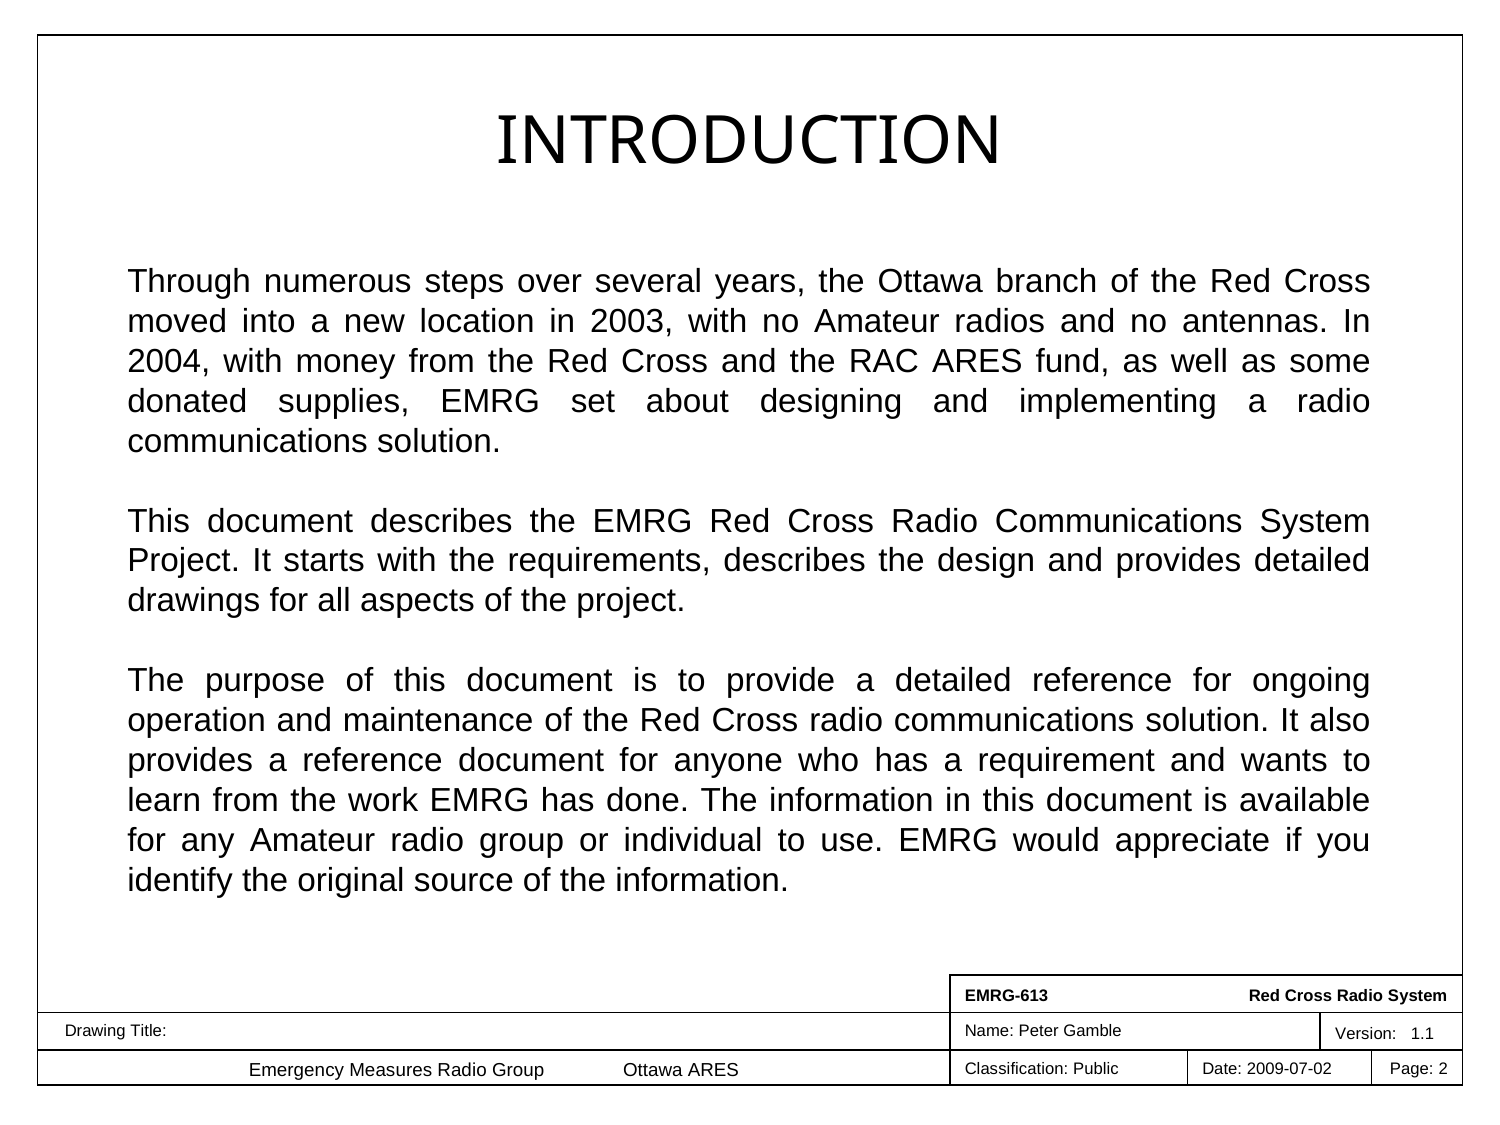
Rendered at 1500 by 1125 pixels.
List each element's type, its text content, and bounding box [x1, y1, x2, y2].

text_box Through numerous steps over several years, the Ottawa branch of the Red Cross moved into a new location in 2003, with no Amateur radios and no antennas. In 2004, with money from the Red Cross and the RAC ARES fund, as well as some donated supplies, EMRG set about designing and implementing a radio communications solution. This document describes the EMRG Red Cross Radio Communications System Project. It starts with the requirements, describes the design and provides detailed drawings for all aspects of the project. The purpose of this document is to provide a detailed reference for ongoing operation and maintenance of the Red Cross radio communications solution. It also provides a reference document for anyone who has a requirement and wants to learn from the work EMRG has done. The information in this document is available for any Amateur radio group or individual to use. EMRG would appreciate if you identify the original source of the information. [112, 251, 1388, 946]
title INTRODUCTION [112, 43, 1388, 232]
text_box Emergency Measures Radio Group Ottawa ARES [50, 1049, 938, 1086]
text_box Page: <number> [1362, 1049, 1463, 1086]
